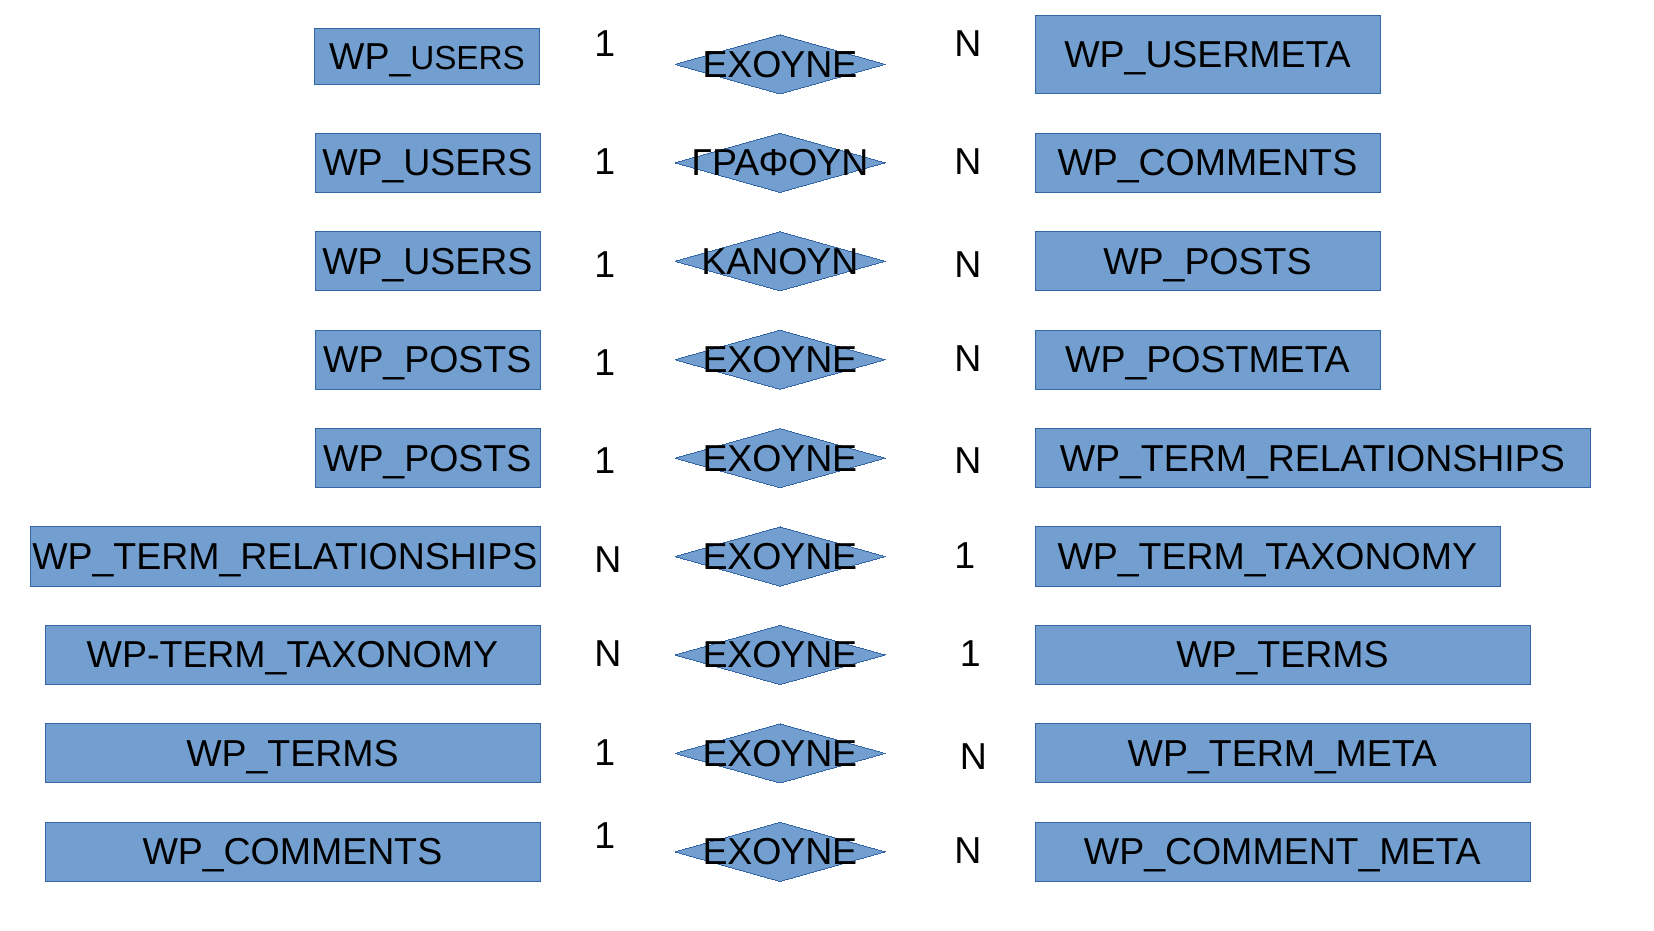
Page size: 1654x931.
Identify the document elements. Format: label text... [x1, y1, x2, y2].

text_box ΓΡΑΦΟΥΝ [675, 157, 694, 169]
text_box N [939, 235, 991, 311]
text_box N [939, 822, 991, 897]
text_box WP_COMMENTS [1035, 133, 1381, 193]
text_box ΕΧΟΥΝΕ [675, 744, 705, 762]
text_box WP_COMMENTS [45, 822, 541, 882]
text_box 1 [579, 133, 631, 208]
text_box ΕΧΟΥΝΕ [675, 548, 705, 565]
text_box 1 [939, 526, 991, 602]
text_box ΕΧΟΥΝΕ [675, 55, 705, 73]
text_box N [939, 15, 997, 90]
text_box WP_COMMENT_META [1035, 822, 1531, 882]
text_box ΕΧΟΥΝΕ [839, 54, 886, 74]
text_box 1 [579, 334, 631, 409]
text_box ΕΧΟΥΝΕ [709, 822, 842, 882]
text_box 1 [579, 806, 631, 882]
text_box ΓΡΑΦΟΥΝ [865, 157, 886, 169]
text_box ΕΧΟΥΝΕ [839, 546, 886, 566]
text_box 1 [579, 723, 631, 799]
text_box 1 [579, 235, 631, 311]
text_box N [579, 531, 631, 606]
text_box WP_POSTS [315, 330, 541, 390]
text_box ΕΧΟΥΝΕ [709, 34, 841, 94]
text_box ΕΧΟΥΝΕ [839, 349, 886, 369]
text_box ΕΧΟΥΝΕ [709, 526, 841, 587]
text_box 1 [945, 625, 996, 700]
text_box WP_USERMETA [1035, 15, 1381, 94]
text_box N [939, 330, 991, 405]
text_box WP_POSTMETA [1035, 330, 1381, 390]
text_box ΕΧΟΥΝΕ [839, 743, 886, 763]
text_box N [939, 432, 991, 508]
text_box N [939, 133, 991, 208]
text_box ΚΑΝΟΥΝ [708, 231, 852, 291]
text_box WP_TERMS [45, 723, 541, 783]
text_box ΓΡΑΦΟΥΝ [850, 152, 862, 170]
text_box ΕΧΟΥΝΕ [675, 351, 705, 369]
text_box WP_USERS [315, 231, 541, 291]
text_box ΕΧΟΥΝΕ [709, 330, 842, 390]
text_box WP_USERS [314, 28, 540, 85]
text_box ΚΑΝΟΥΝ [675, 253, 704, 270]
text_box ΕΧΟΥΝΕ [839, 841, 886, 861]
text_box ΓΡΑΦΟΥΝ [698, 151, 715, 175]
text_box ΚΑΝΟΥΝ [855, 252, 886, 270]
text_box WP_POSTS [1035, 231, 1381, 291]
text_box 1 [579, 15, 631, 90]
text_box WP_TERM_RELATIONSHIPS [1035, 428, 1591, 488]
text_box ΕΧΟΥΝΕ [675, 843, 705, 861]
text_box WP_USERS [315, 133, 541, 193]
text_box WP_TERMS [1035, 625, 1531, 685]
text_box ΓΡΑΦΟΥΝ [847, 154, 858, 174]
text_box ΕΧΟΥΝΕ [709, 428, 840, 488]
text_box ΓΡΑΦΟΥΝ [718, 133, 844, 193]
text_box ΕΧΟΥΝΕ [839, 448, 886, 468]
text_box 1 [579, 432, 631, 508]
text_box N [945, 727, 996, 803]
text_box ΕΧΟΥΝΕ [709, 723, 841, 783]
text_box WP_TERM_TAXONOMY [1035, 526, 1501, 587]
text_box WP_POSTS [315, 428, 541, 488]
text_box WP_TERM_RELATIONSHIPS [30, 526, 541, 587]
text_box ΕΧΟΥΝΕ [839, 644, 886, 664]
text_box WP_TERM_META [1035, 723, 1531, 783]
text_box ΕΧΟΥΝΕ [675, 646, 705, 664]
text_box ΕΧΟΥΝΕ [675, 449, 705, 467]
text_box ΕΧΟΥΝΕ [709, 625, 843, 685]
text_box N [579, 625, 631, 700]
text_box ΚΑΝΟΥΝ [708, 248, 720, 260]
text_box WP-TERM_TAXONOMY [45, 625, 541, 685]
